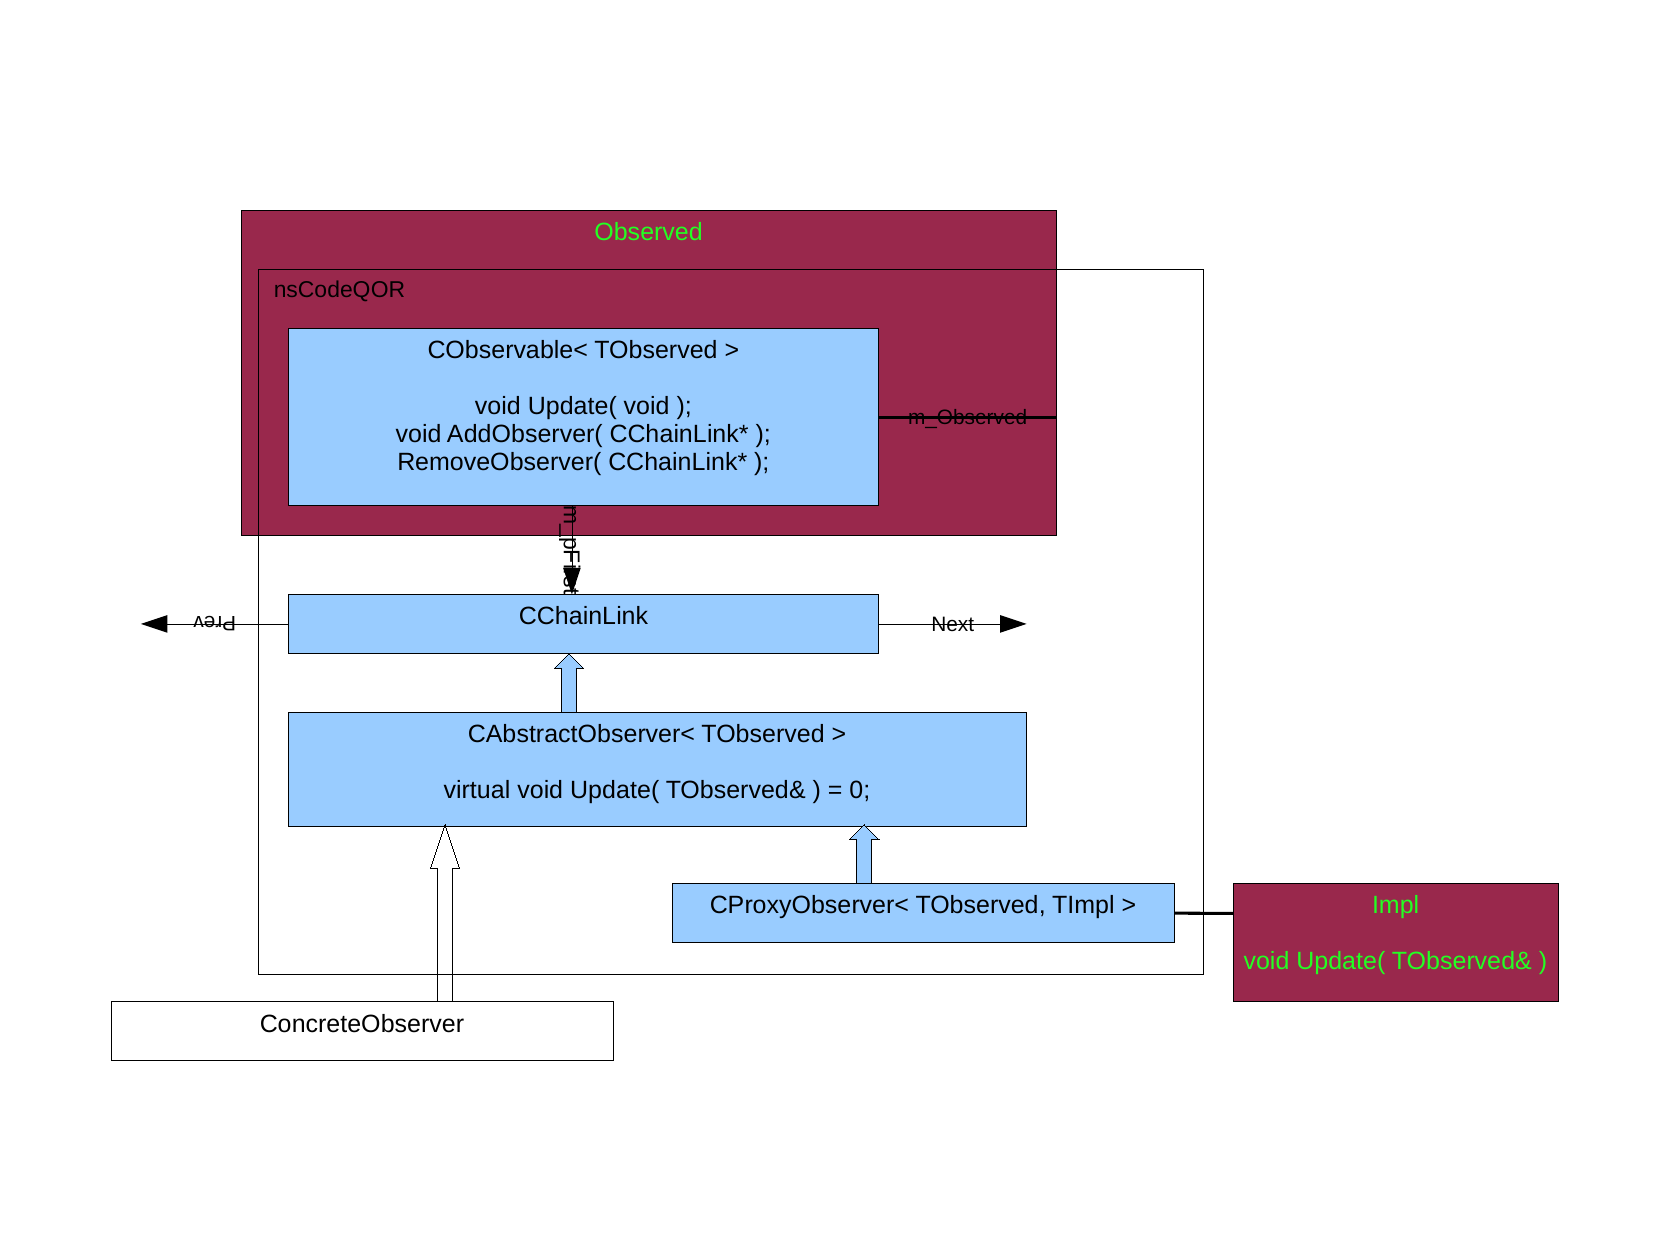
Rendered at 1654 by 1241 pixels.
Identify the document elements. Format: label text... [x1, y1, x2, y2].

text_box Observed [241, 210, 1057, 536]
text_box ConcreteObserver [111, 1001, 614, 1061]
text_box Impl void Update( TObserved& ) [1233, 883, 1559, 1002]
text_box nsCodeQOR [258, 269, 1204, 975]
